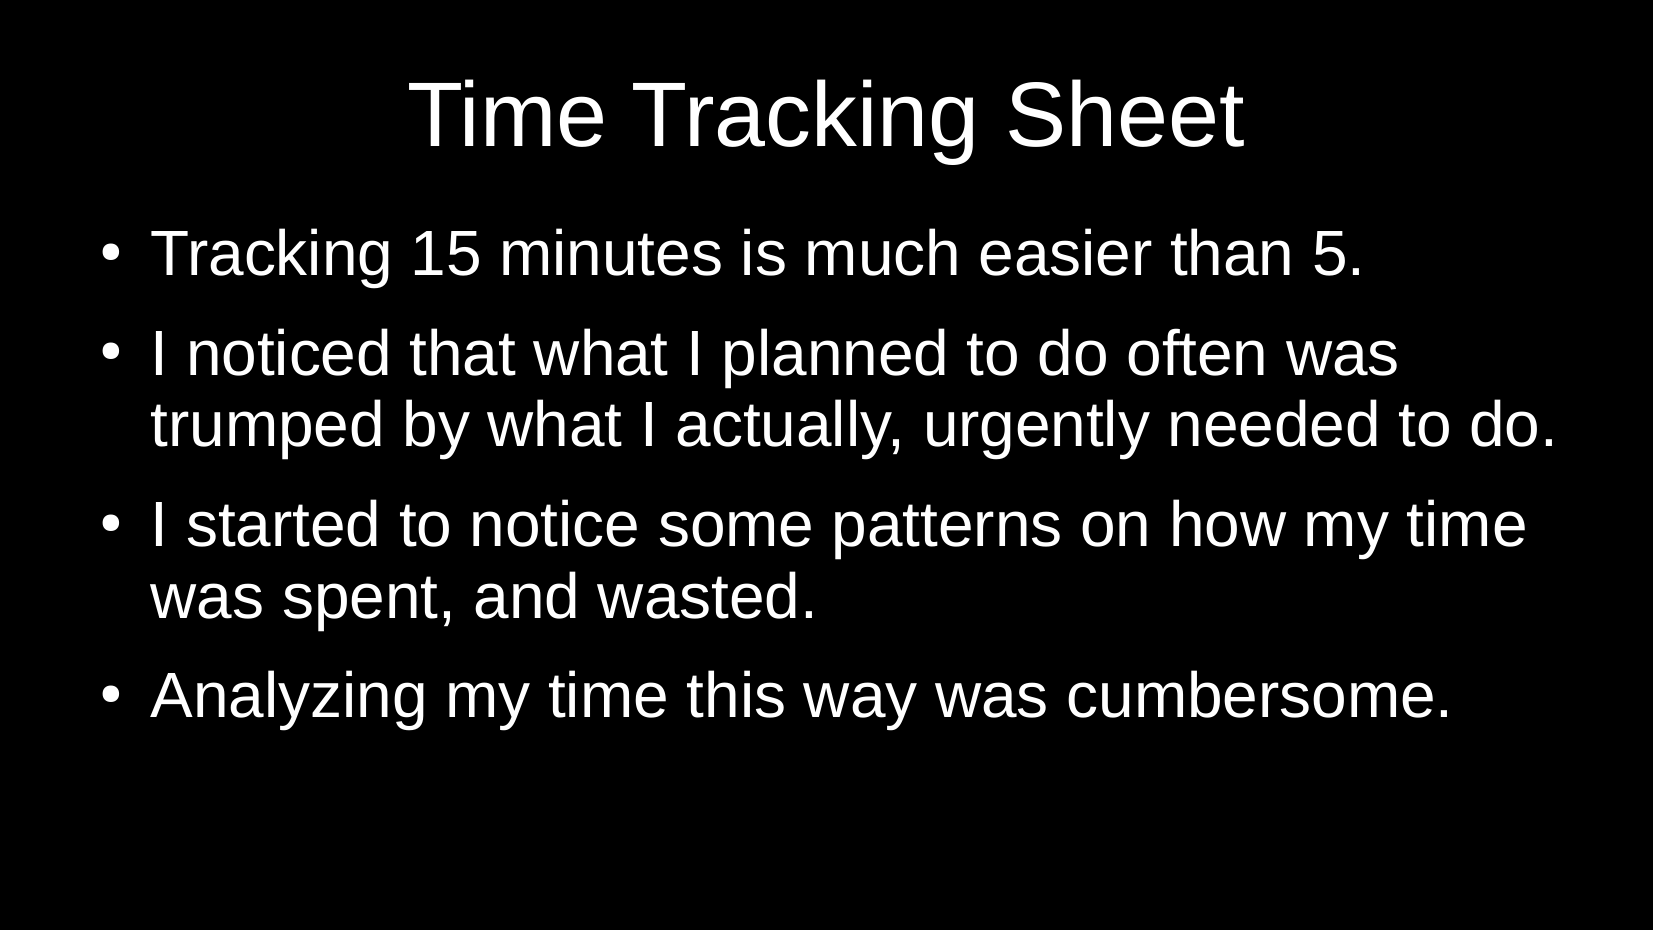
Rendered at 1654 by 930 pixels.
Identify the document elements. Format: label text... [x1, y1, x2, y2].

list Tracking 15 minutes is much easier than 5. I noticed that what I planned to do often was trumped by what I actually, urgently needed to do. I started to notice some patterns on how my time was spent, and wasted. Analyzing my time this way was cumbersome. [82, 217, 1571, 757]
title Time Tracking Sheet [82, 37, 1571, 193]
